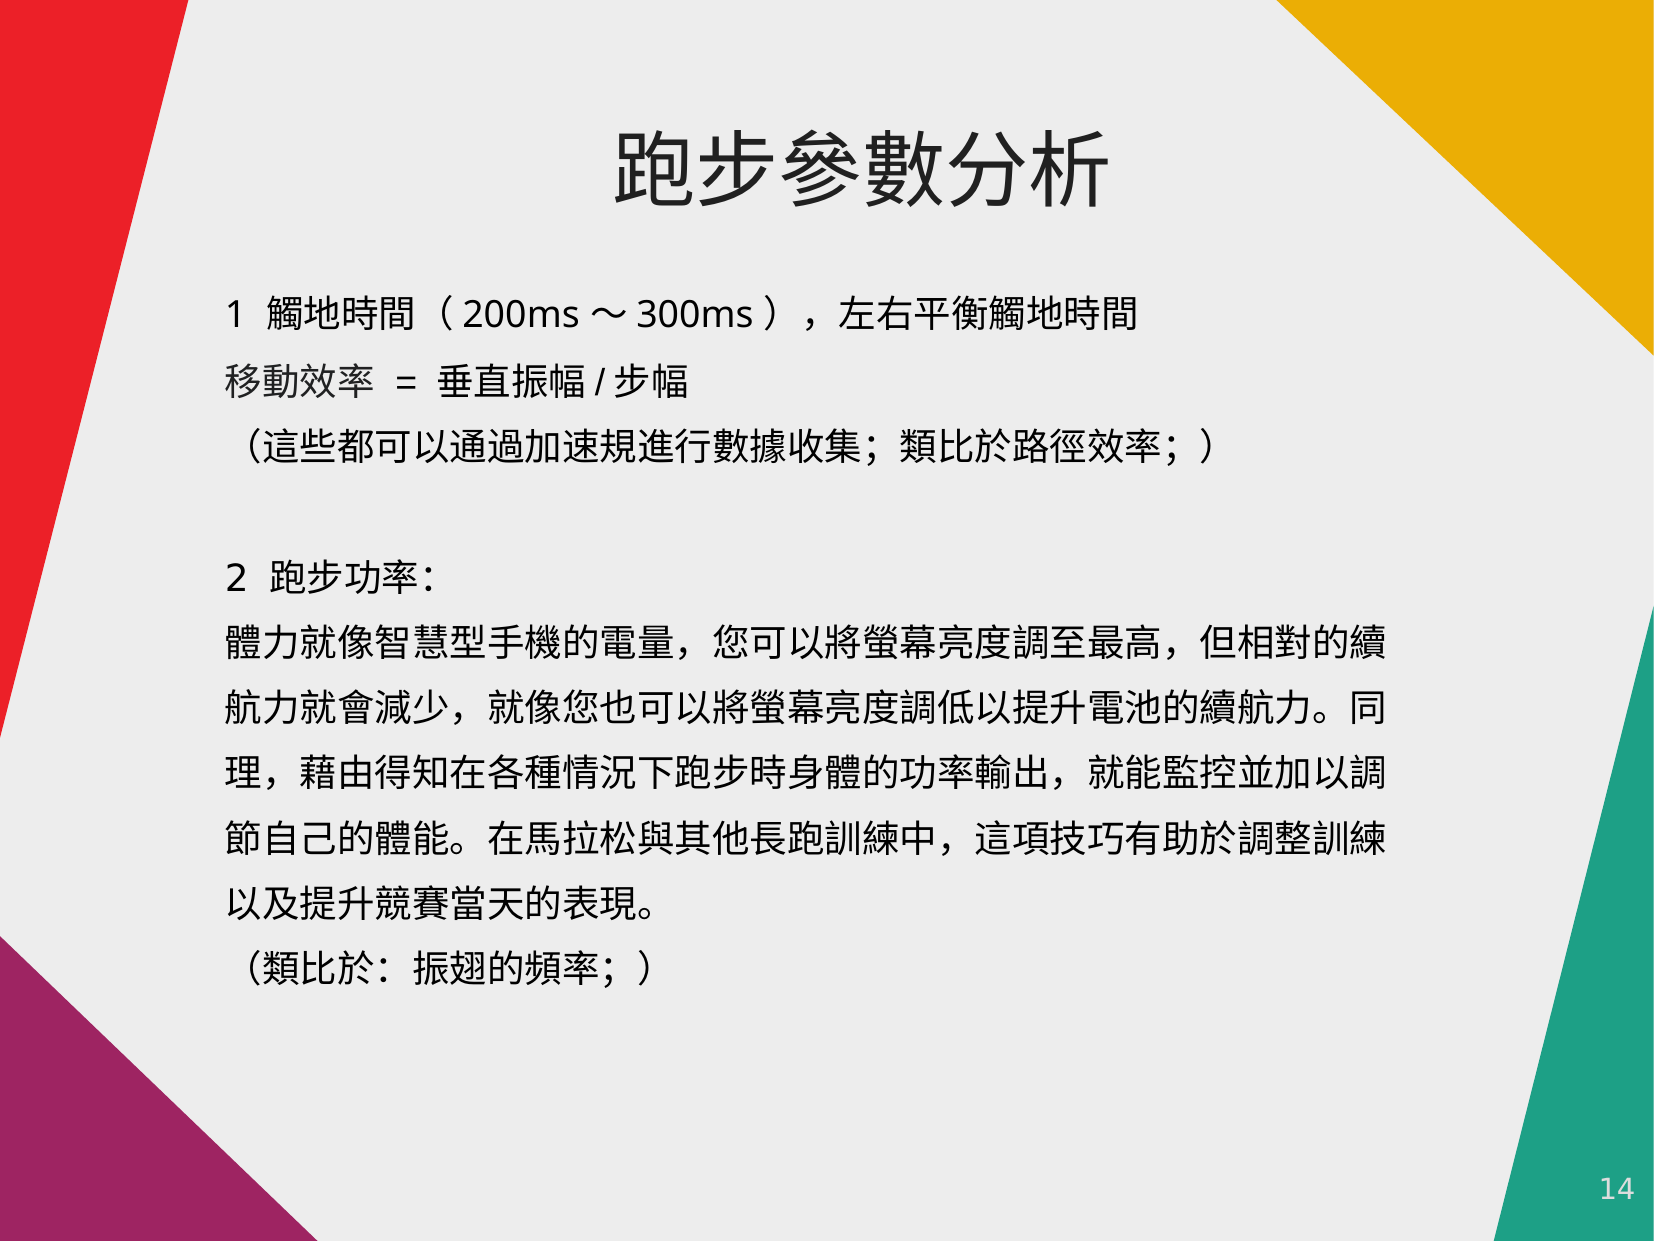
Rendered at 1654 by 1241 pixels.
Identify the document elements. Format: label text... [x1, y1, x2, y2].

title 跑步參數分析 [114, 73, 1539, 271]
text_box 1 觸地時間（200ms～300ms），左右平衡觸地時間 移動效率 = 垂直振幅/步幅 （這些都可以通過加速規進行數據收集；類比於路徑效率；） 2 跑步功率： 體力就像智慧型手機的電量，您可以將螢幕亮度調至最高，但相對的續航力就會減少，就像您也可以將螢幕亮度調低以提升電池的續航力。同理，藉由得知在各種情況下跑步時身體的功率輸出，就能監控並加以調節自己的體能。在馬拉松與其他長跑訓練中，這項技巧有助於調整訓練以及提升競賽當天的表現。 （類比於：振翅的頻率；） [210, 255, 1411, 1081]
